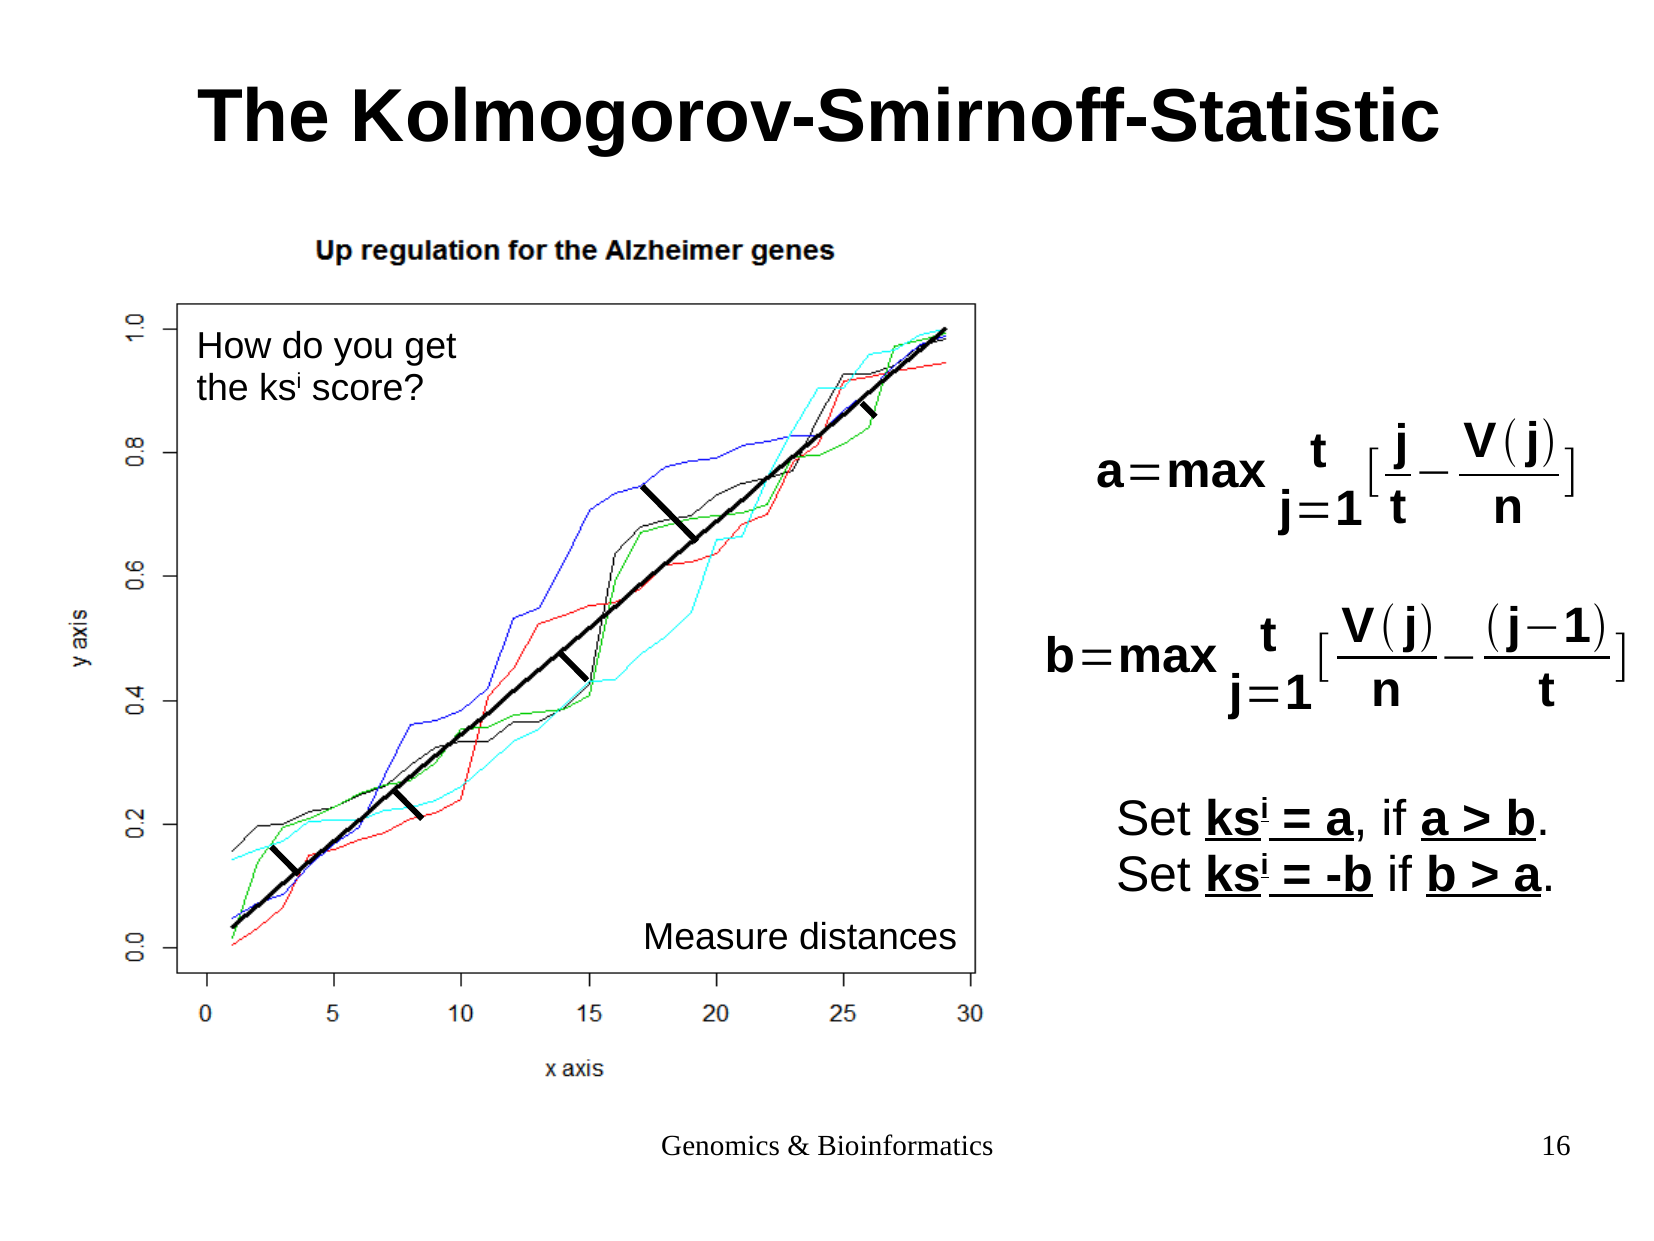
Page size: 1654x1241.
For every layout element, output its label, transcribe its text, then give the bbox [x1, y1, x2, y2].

text_box Set ksi = a, if a > b. Set ksi = -b if b > a. [1101, 782, 1585, 910]
chart [1038, 412, 1636, 721]
text_box The Kolmogorov-Smirnoff-Statistic [182, 66, 1472, 166]
text_box How do you get the ksi score? [181, 317, 483, 417]
text_box Measure distances [628, 908, 976, 966]
picture [60, 194, 1036, 1111]
